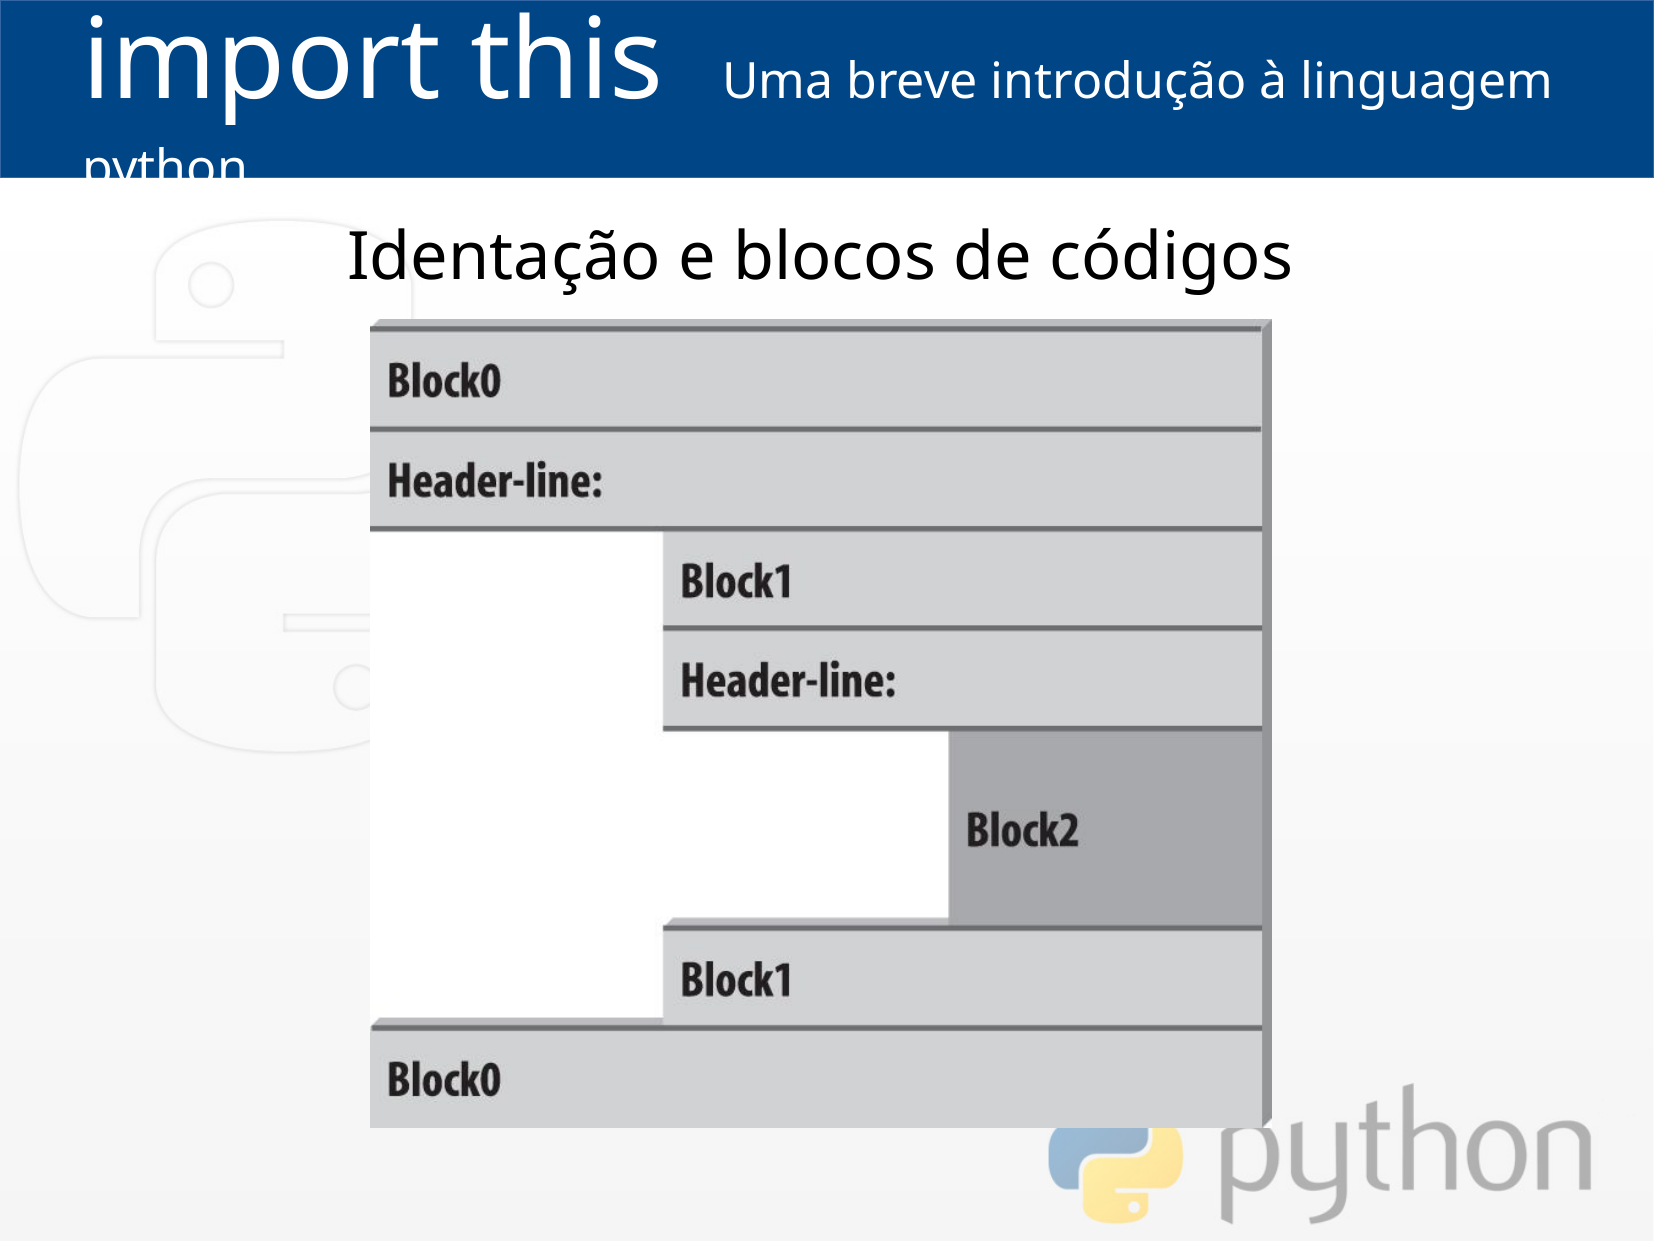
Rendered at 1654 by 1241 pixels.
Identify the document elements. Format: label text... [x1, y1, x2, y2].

text_box [0, 0, 1654, 178]
text_box Identação e blocos de códigos [106, 200, 1536, 296]
picture [0, 200, 1654, 1241]
title import this Uma breve introdução à linguagem python [82, 1, 1571, 178]
